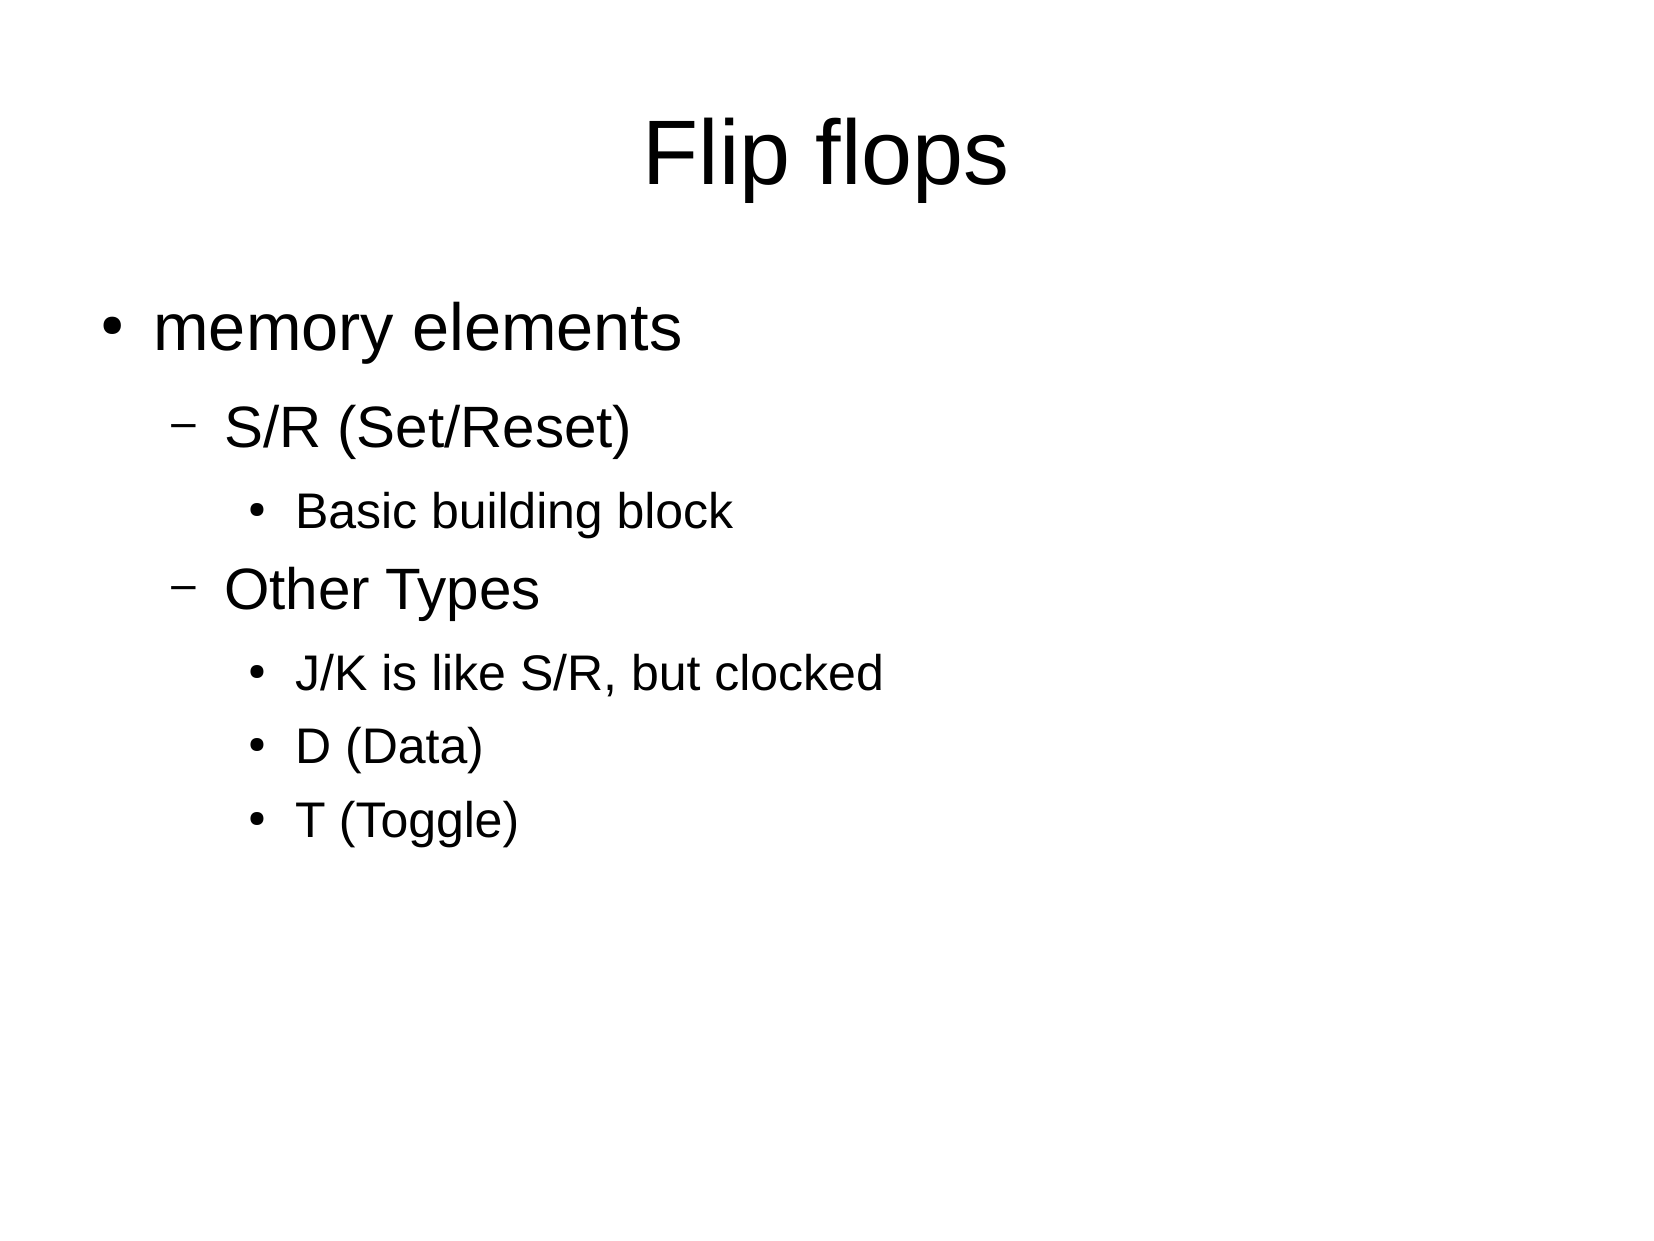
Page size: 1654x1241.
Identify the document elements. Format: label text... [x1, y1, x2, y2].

list memory elements S/R (Set/Reset) Basic building block Other Types J/K is like S/R, but clocked D (Data) T (Toggle) [82, 290, 1571, 1010]
title Flip flops [82, 49, 1571, 257]
